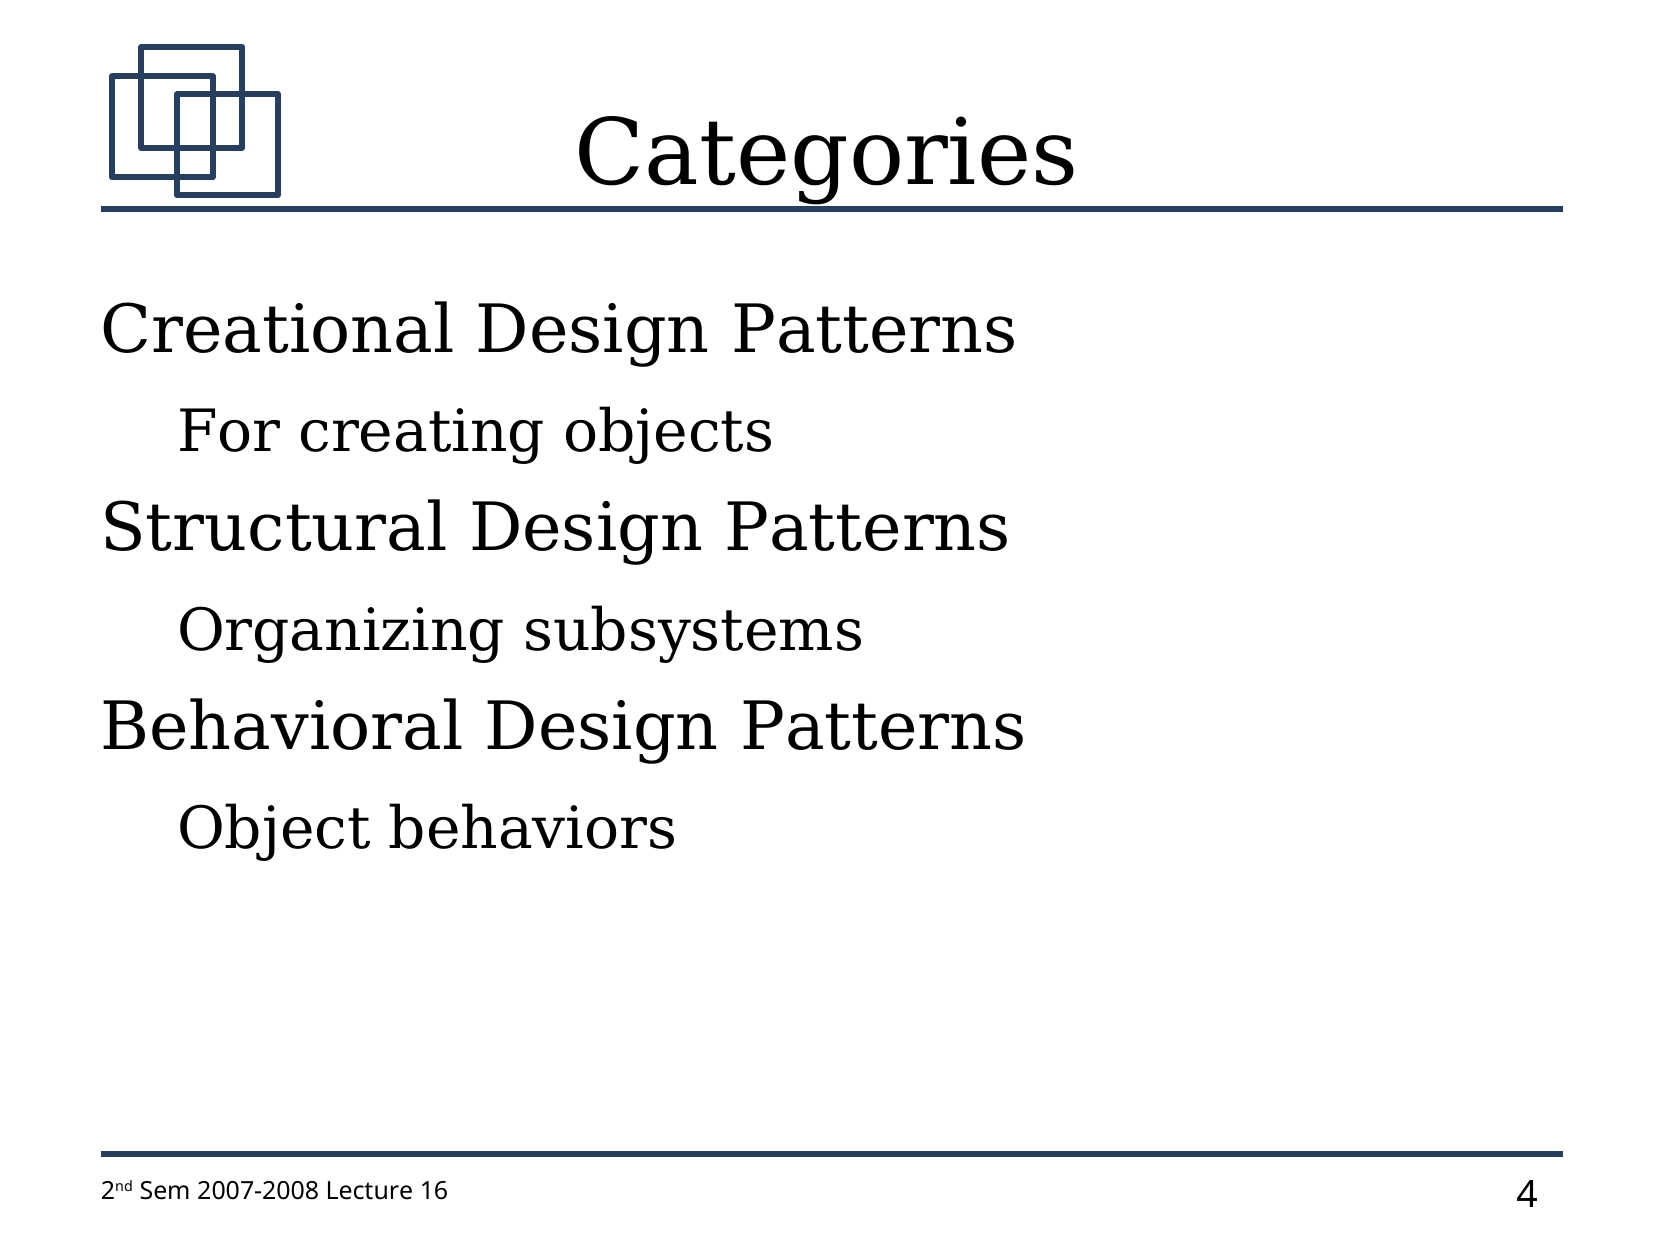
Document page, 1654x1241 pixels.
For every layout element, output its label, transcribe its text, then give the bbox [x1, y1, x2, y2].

list Creational Design Patterns For creating objects Structural Design Patterns Organizing subsystems Behavioral Design Patterns Object behaviors [82, 290, 1571, 1109]
title Categories [82, 49, 1571, 257]
